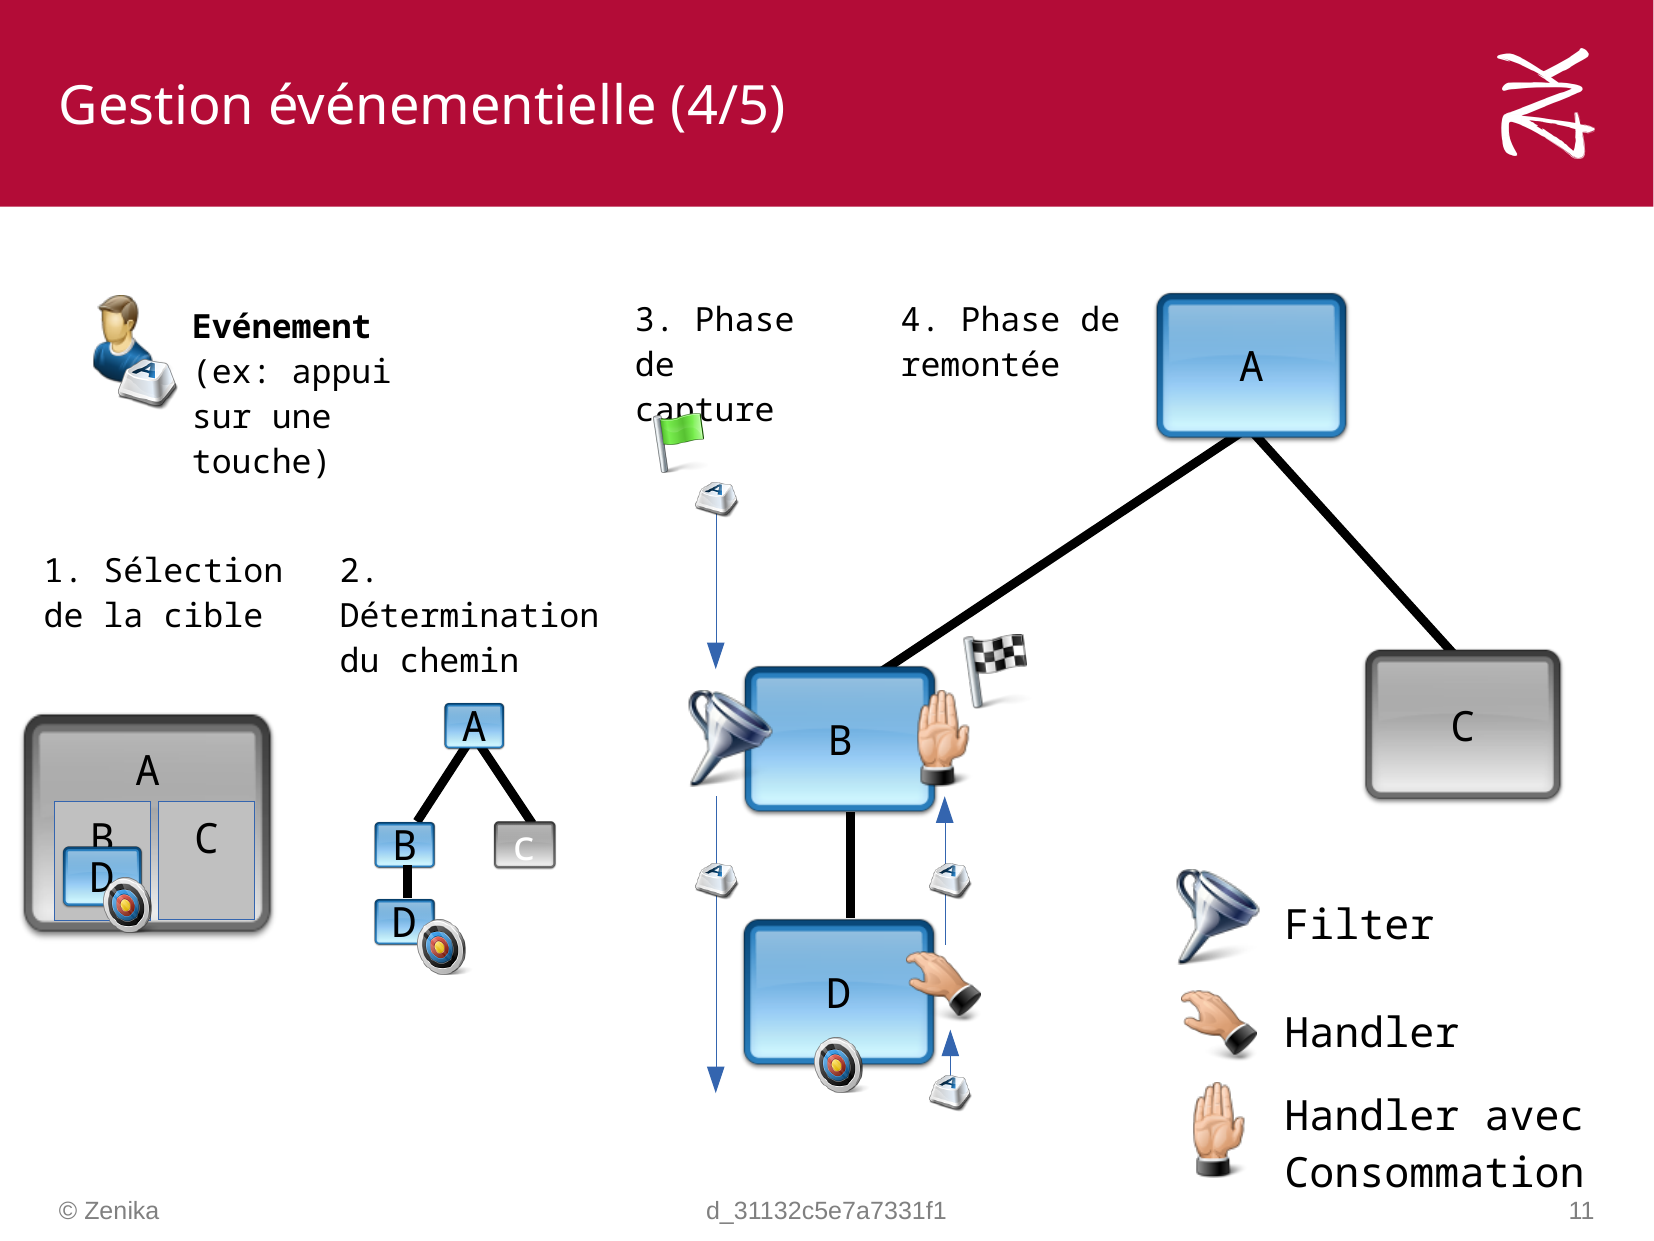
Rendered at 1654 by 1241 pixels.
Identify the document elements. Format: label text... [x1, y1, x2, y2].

picture [473, 793, 576, 896]
text_box Handler avec Consommation [1269, 1078, 1552, 1179]
text_box 2. Détermination du chemin [324, 539, 650, 628]
text_box B [54, 801, 151, 810]
picture [649, 413, 709, 473]
picture [1181, 987, 1257, 1063]
picture [88, 295, 177, 414]
picture [1171, 869, 1267, 965]
text_box 4. Phase de remontée [885, 288, 1210, 371]
text_box Evénement (ex: appui sur une touche) [177, 295, 473, 443]
text_box 3. Phase de capture [620, 288, 827, 378]
text_box 1. Sélection de la cible [28, 539, 257, 584]
picture [1171, 1082, 1267, 1178]
picture [0, 584, 473, 1063]
text_box Filter [1269, 887, 1426, 945]
picture [1092, 206, 1411, 525]
picture [424, 675, 524, 776]
text_box C [158, 801, 255, 920]
picture [695, 478, 739, 521]
picture [679, 579, 1034, 1152]
picture [1299, 560, 1627, 889]
title Gestion événementielle (4/5) [59, 29, 1595, 178]
text_box Handler [1269, 995, 1447, 1053]
